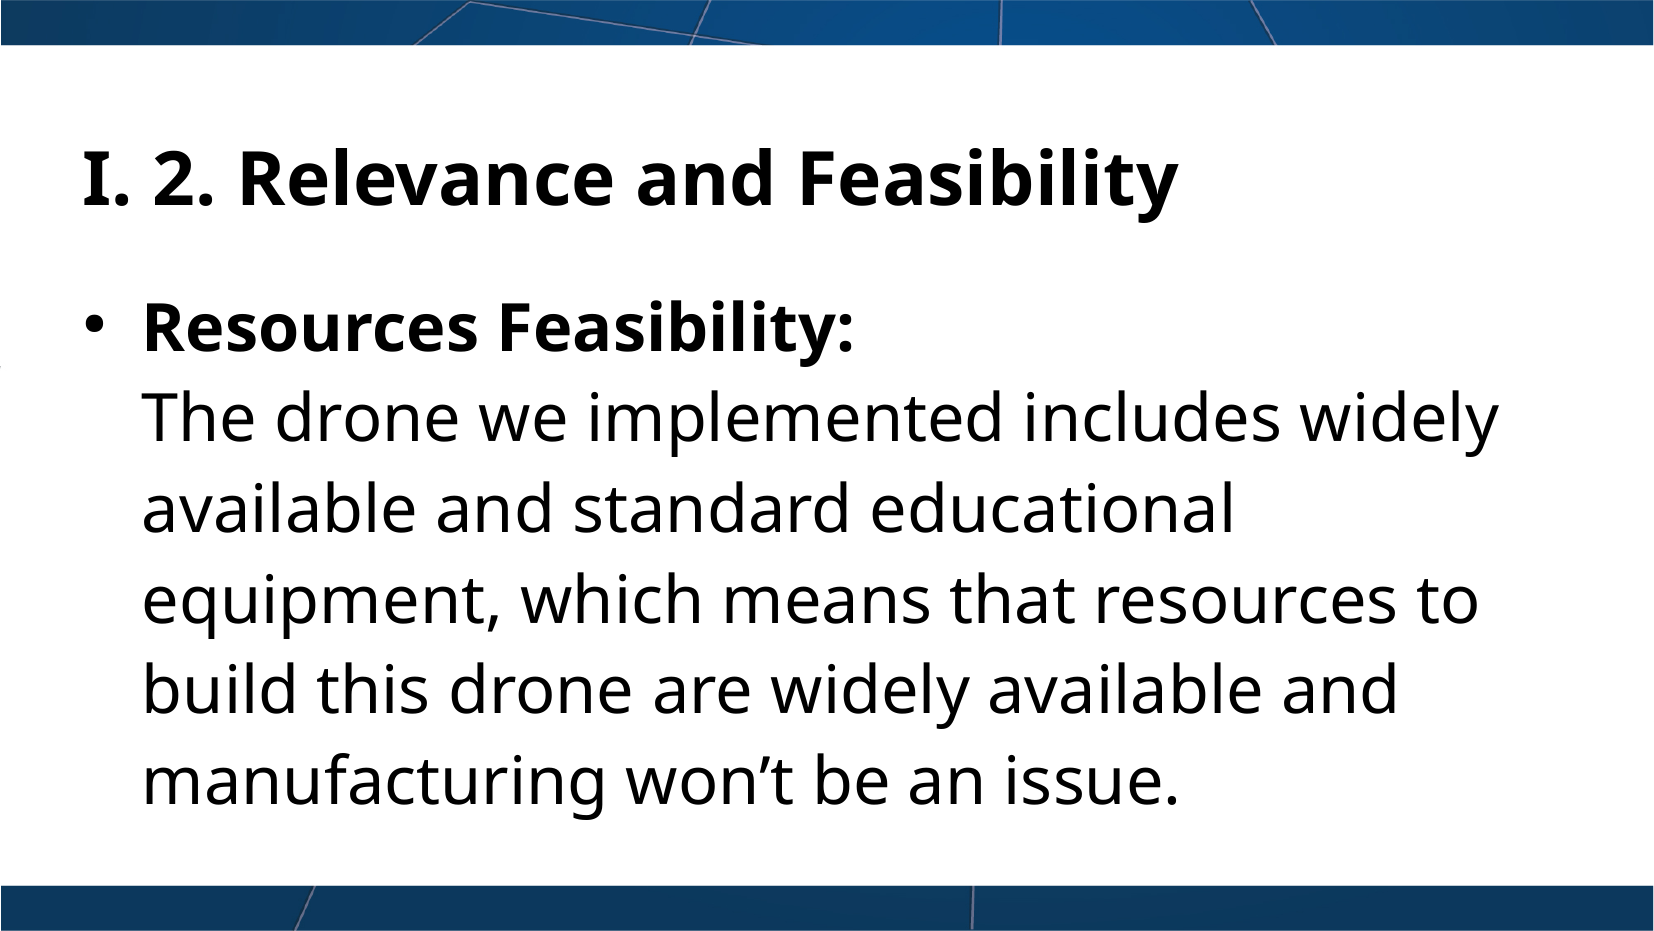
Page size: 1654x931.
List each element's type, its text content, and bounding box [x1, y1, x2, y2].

title I. 2. Relevance and Feasibility [82, 99, 1571, 255]
picture [0, 0, 1654, 931]
text_box Resources Feasibility: The drone we implemented includes widely available and standard educational equipment, which means that resources to build this drone are widely available and manufacturing won’t be an issue. [82, 279, 1571, 820]
